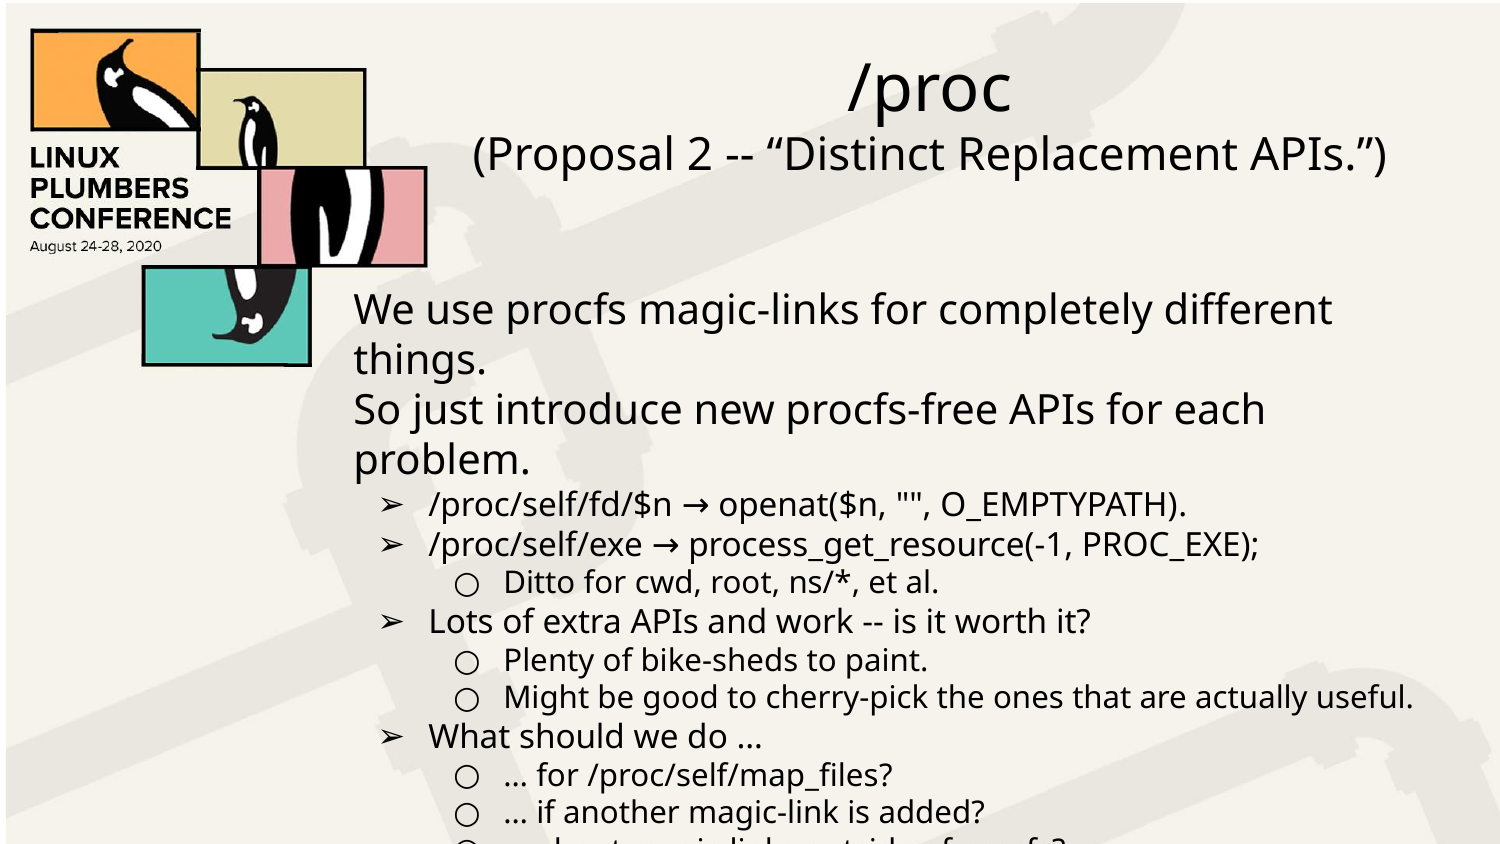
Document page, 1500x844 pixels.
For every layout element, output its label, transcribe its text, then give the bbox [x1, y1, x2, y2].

picture [5, 3, 1500, 844]
list We use procfs magic-links for completely different things. So just introduce new procfs-free APIs for each problem. /proc/self/fd/$n → openat($n, "", O_EMPTYPATH). /proc/self/exe → process_get_resource(-1, PROC_EXE); Ditto for cwd, root, ns/*, et al. Lots of extra APIs and work -- is it worth it? Plenty of bike-sheds to paint. Might be good to cherry-pick the ones that are actually useful. What should we do … … for /proc/self/map_files? … if another magic-link is added? … about magic-links outside of procfs? [353, 282, 1452, 735]
title /proc (Proposal 2 -- “Distinct Replacement APIs.”) [435, 33, 1425, 191]
